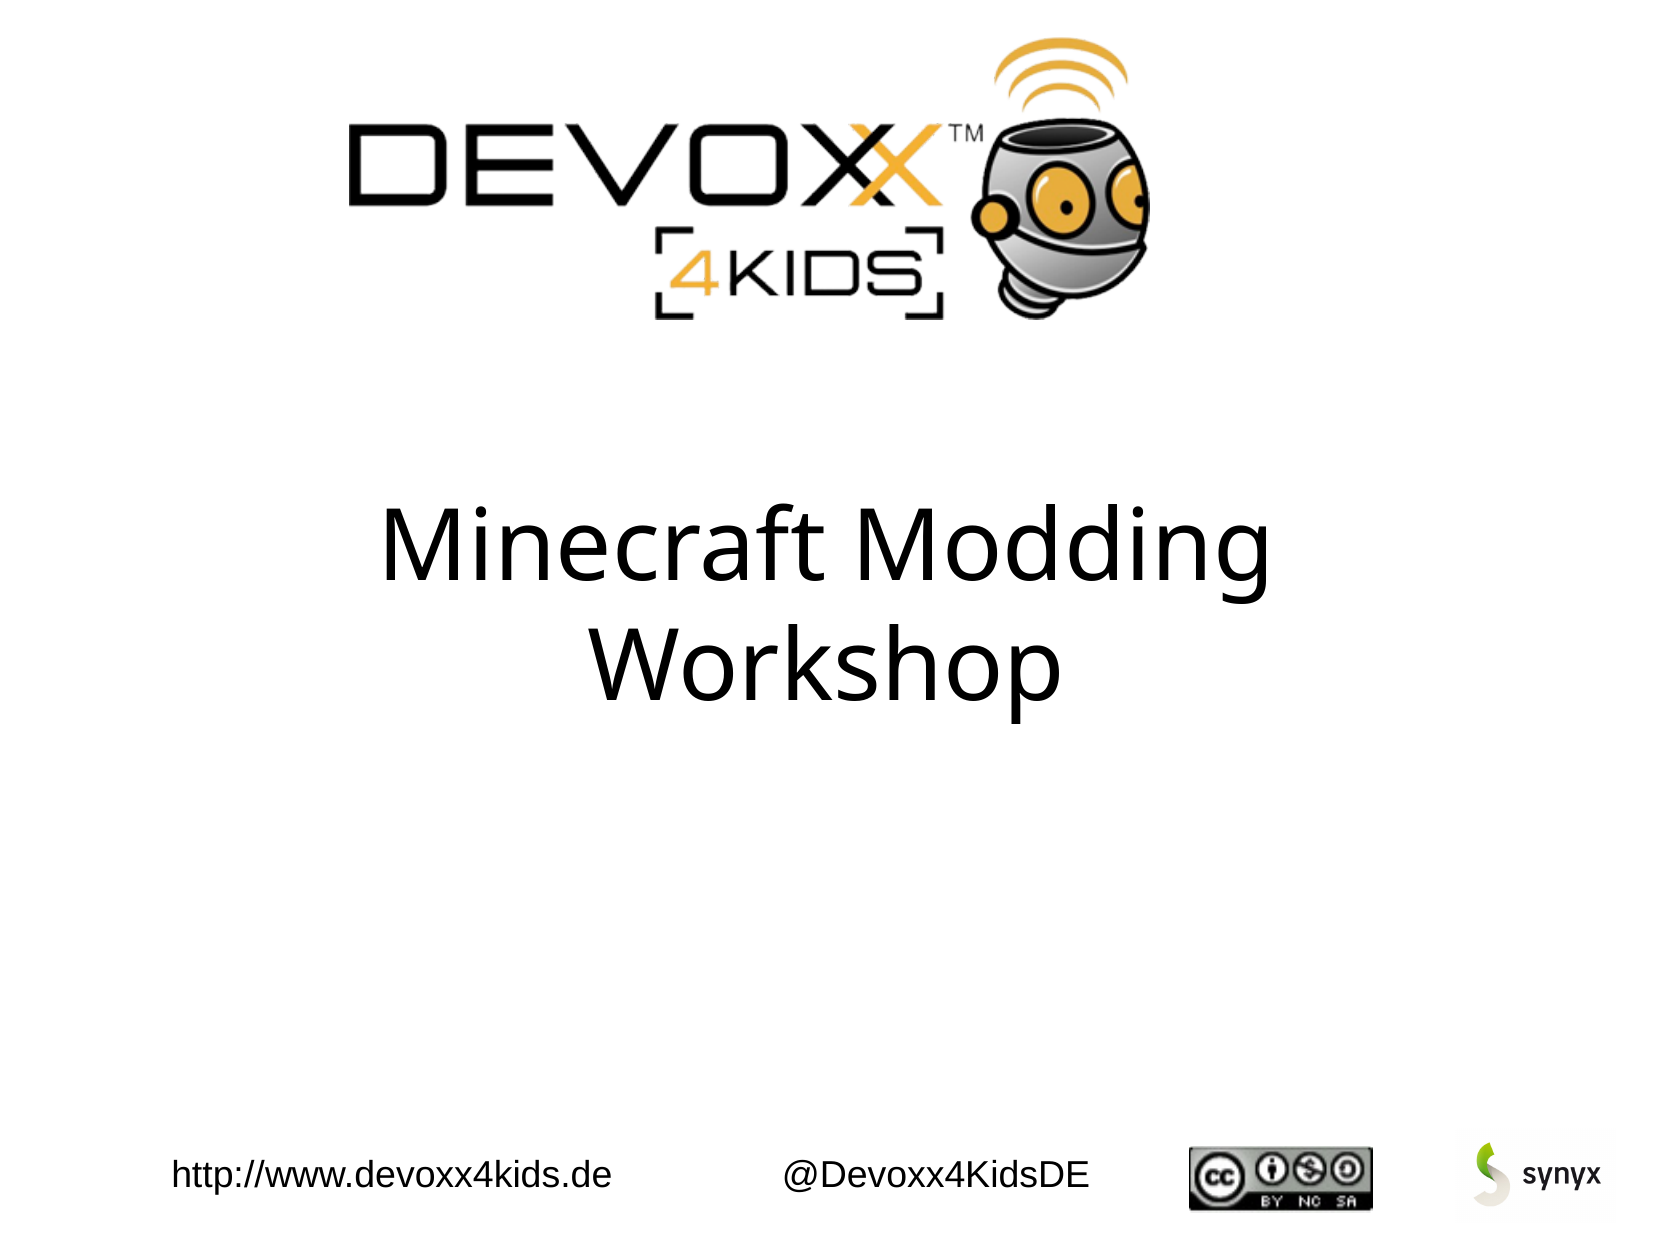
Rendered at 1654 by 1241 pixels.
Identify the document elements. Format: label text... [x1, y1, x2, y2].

title Minecraft Modding Workshop [64, 473, 1589, 715]
picture [349, 37, 1150, 320]
picture [1455, 1128, 1616, 1223]
picture [1189, 1146, 1373, 1213]
